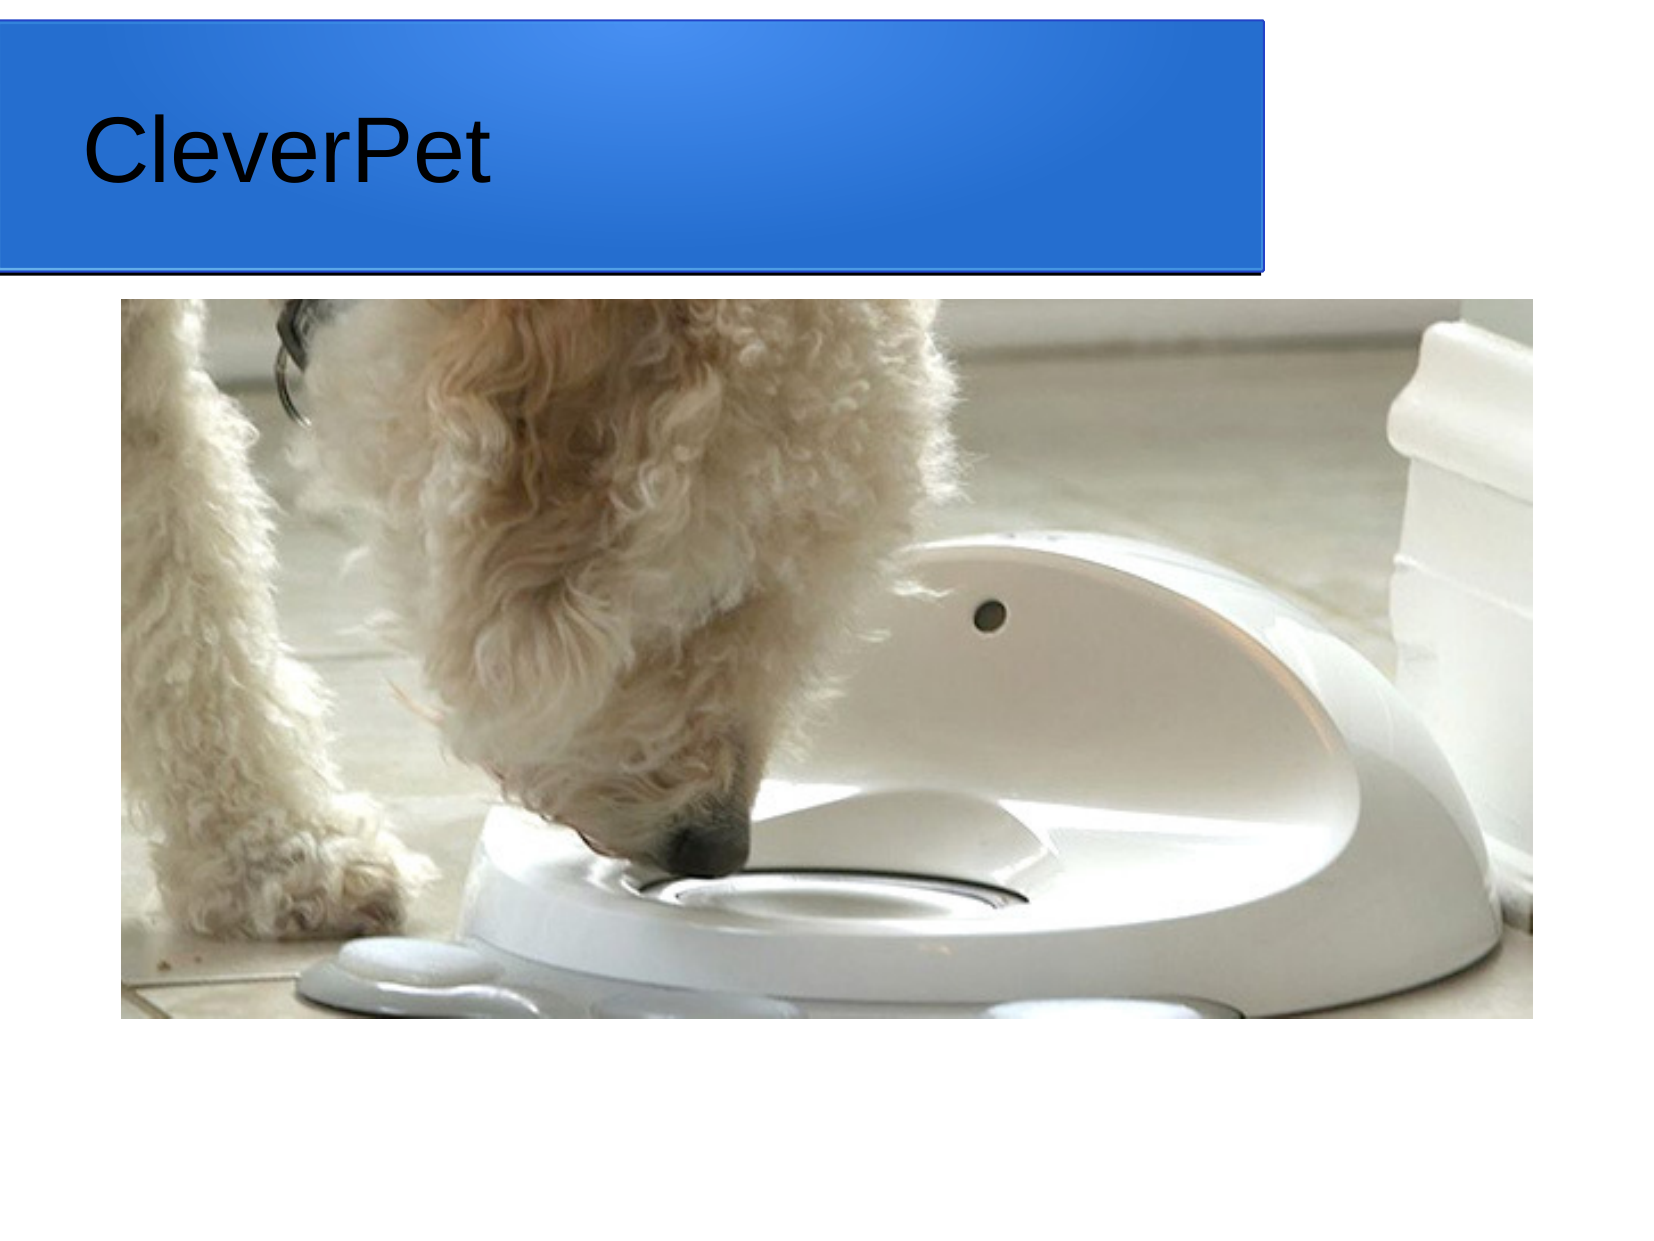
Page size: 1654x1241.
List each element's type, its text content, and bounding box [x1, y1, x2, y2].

picture [121, 299, 1533, 1019]
title CleverPet [82, 47, 1235, 252]
